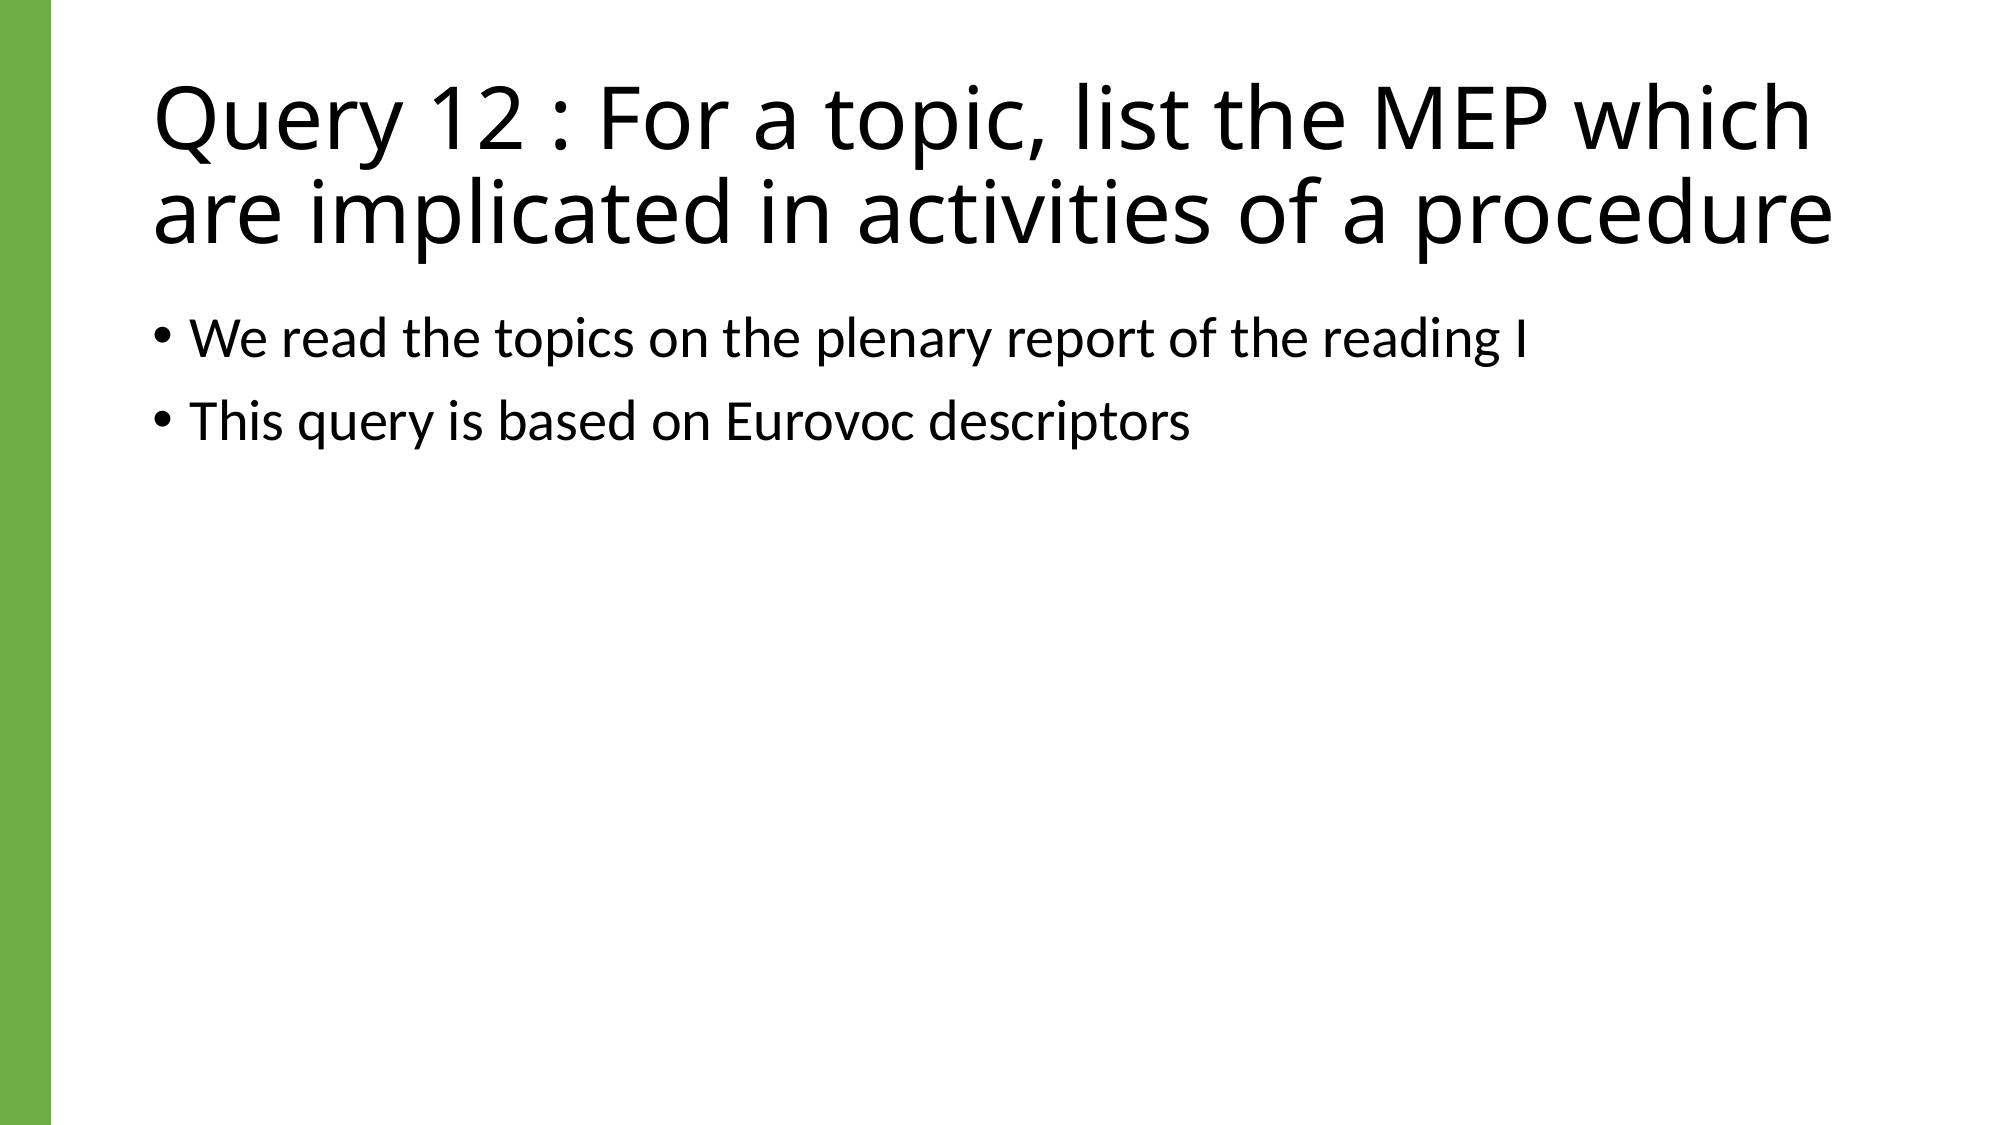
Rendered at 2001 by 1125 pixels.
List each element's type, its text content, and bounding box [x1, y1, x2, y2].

list We read the topics on the plenary report of the reading I This query is based on Eurovoc descriptors [137, 299, 1863, 1014]
title Query 12 : For a topic, list the MEP which are implicated in activities of a procedure [137, 59, 1863, 278]
text_box [0, 0, 51, 1125]
